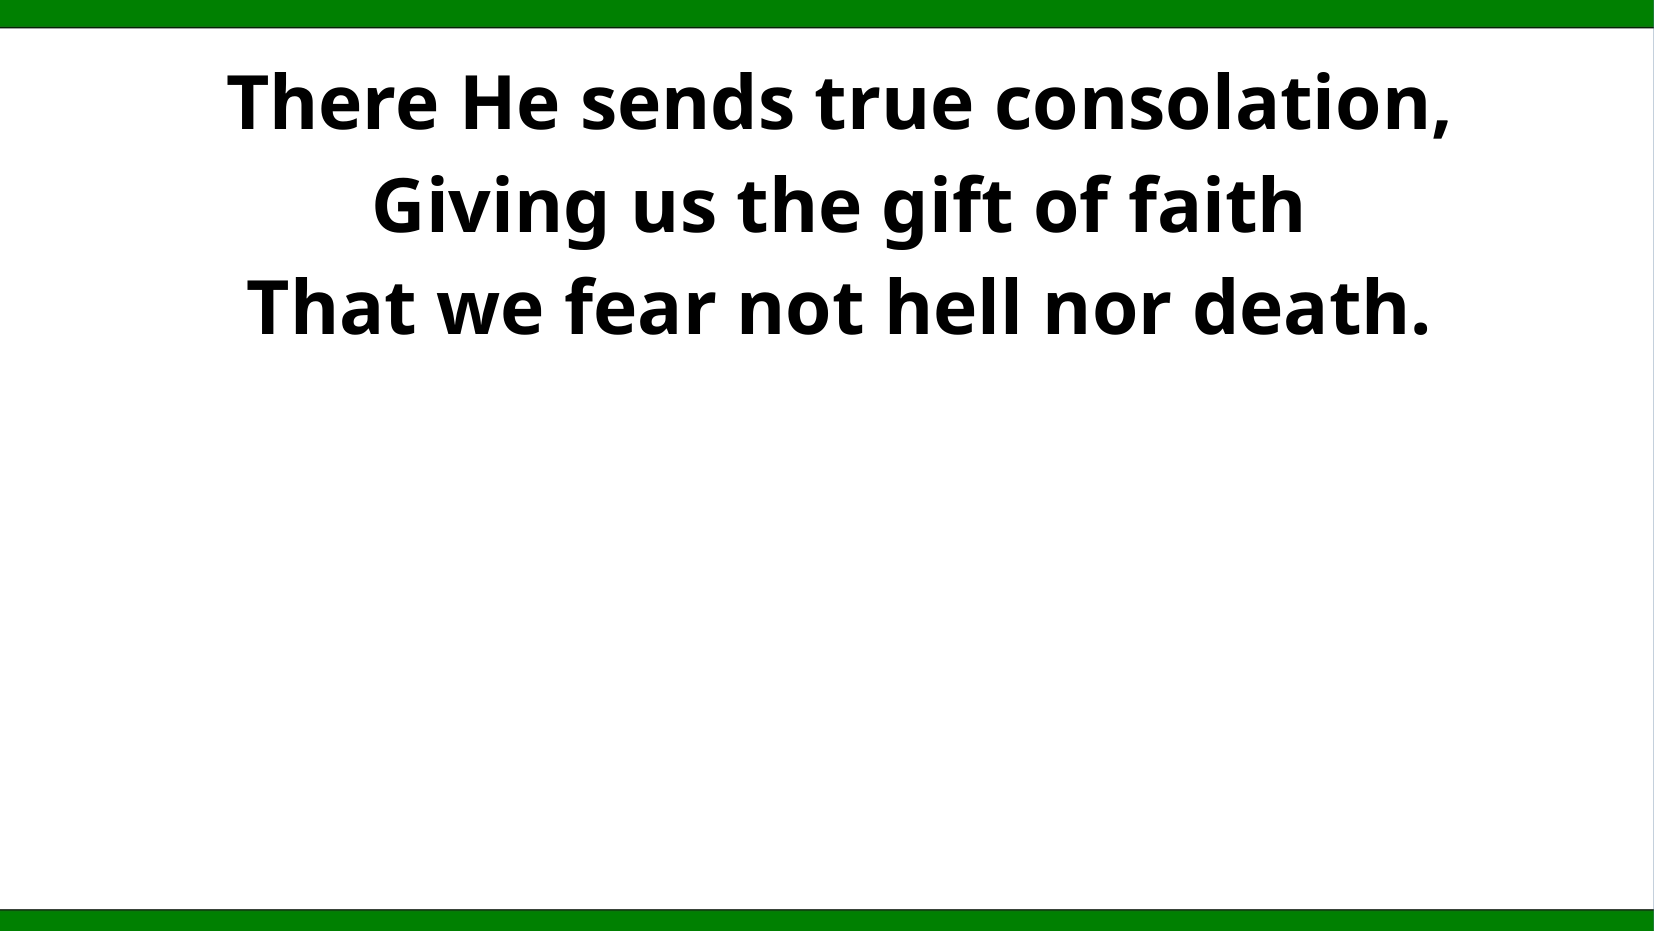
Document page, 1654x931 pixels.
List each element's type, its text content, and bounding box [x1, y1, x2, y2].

text_box There He sends true consolation, Giving us the gift of faith That we fear not hell nor death. [105, 42, 1576, 391]
picture [0, 0, 1654, 931]
